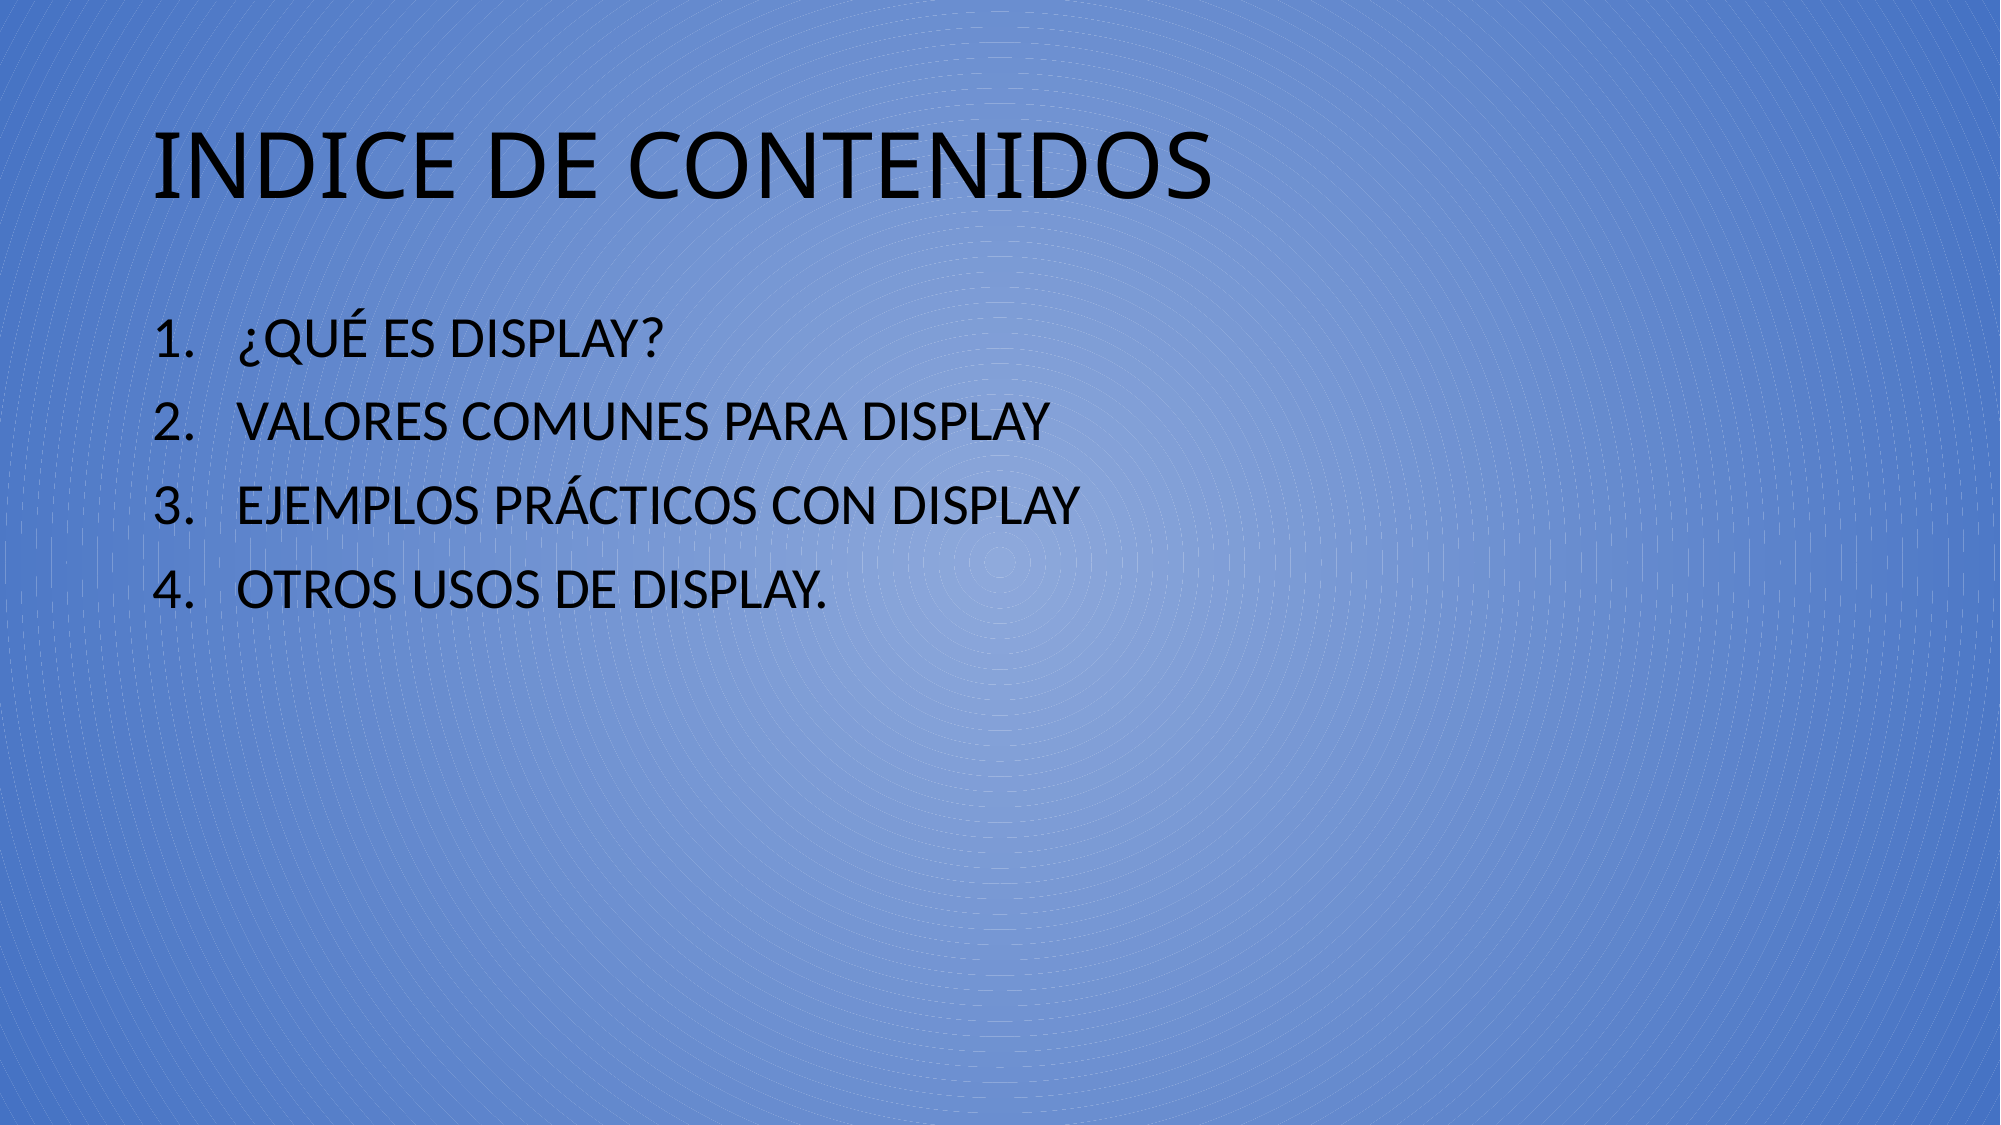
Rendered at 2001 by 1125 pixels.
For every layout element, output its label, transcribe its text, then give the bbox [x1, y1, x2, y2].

title INDICE DE CONTENIDOS [137, 59, 1863, 278]
list ¿QUÉ ES DISPLAY? VALORES COMUNES PARA DISPLAY EJEMPLOS PRÁCTICOS CON DISPLAY OTROS USOS DE DISPLAY. [137, 299, 1863, 1014]
